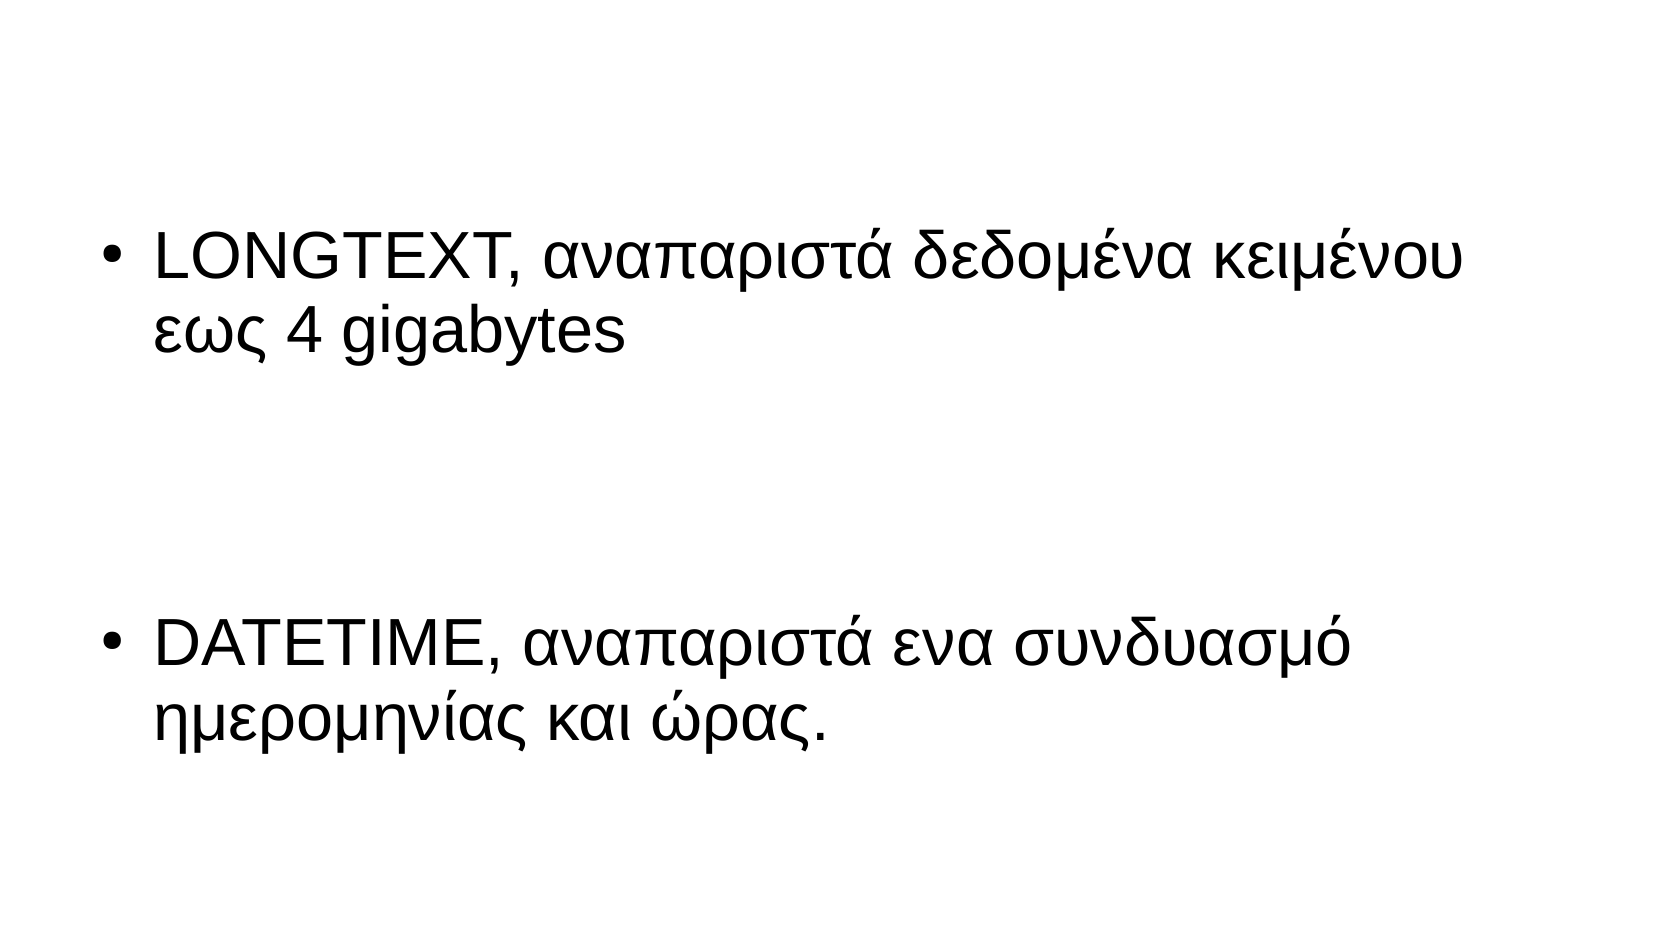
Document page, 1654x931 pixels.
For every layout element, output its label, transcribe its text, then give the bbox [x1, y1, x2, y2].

list LONGTEXT, αναπαριστά δεδομένα κειμένου εως 4 gigabytes DATETIME, αναπαριστά ενα συνδυασμό ημερομηνίας και ώρας. [82, 217, 1571, 758]
